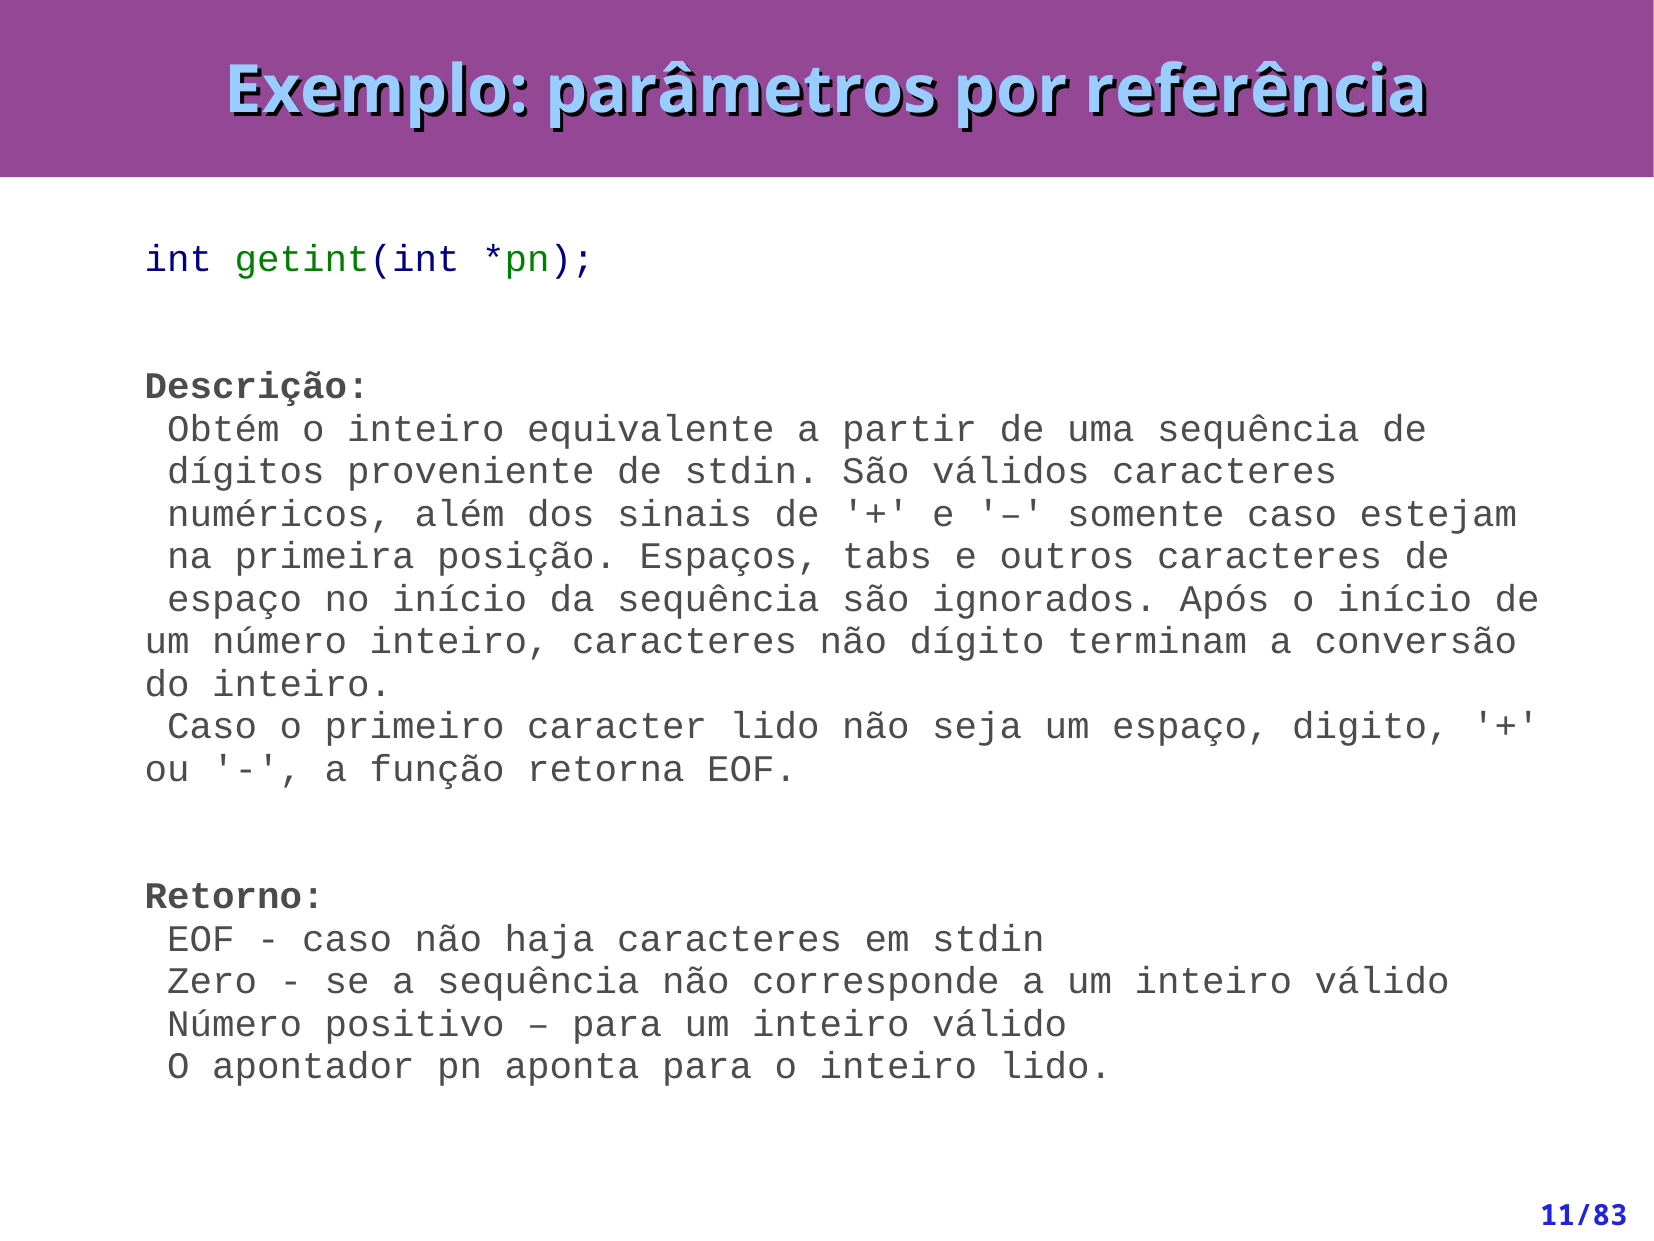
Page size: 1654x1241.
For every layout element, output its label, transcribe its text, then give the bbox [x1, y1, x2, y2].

text_box int getint(int *pn); Descrição: Obtém o inteiro equivalente a partir de uma sequência de dígitos proveniente de stdin. São válidos caracteres numéricos, além dos sinais de '+' e '–' somente caso estejam na primeira posição. Espaços, tabs e outros caracteres de espaço no início da sequência são ignorados. Após o início de um número inteiro, caracteres não dígito terminam a conversão do inteiro. Caso o primeiro caracter lido não seja um espaço, digito, '+' ou '-', a função retorna EOF. Retorno: EOF - caso não haja caracteres em stdin Zero - se a sequência não corresponde a um inteiro válido Número positivo – para um inteiro válido O apontador pn aponta para o inteiro lido. [129, 232, 1577, 1188]
title Exemplo: parâmetros por referência [0, 0, 1654, 176]
